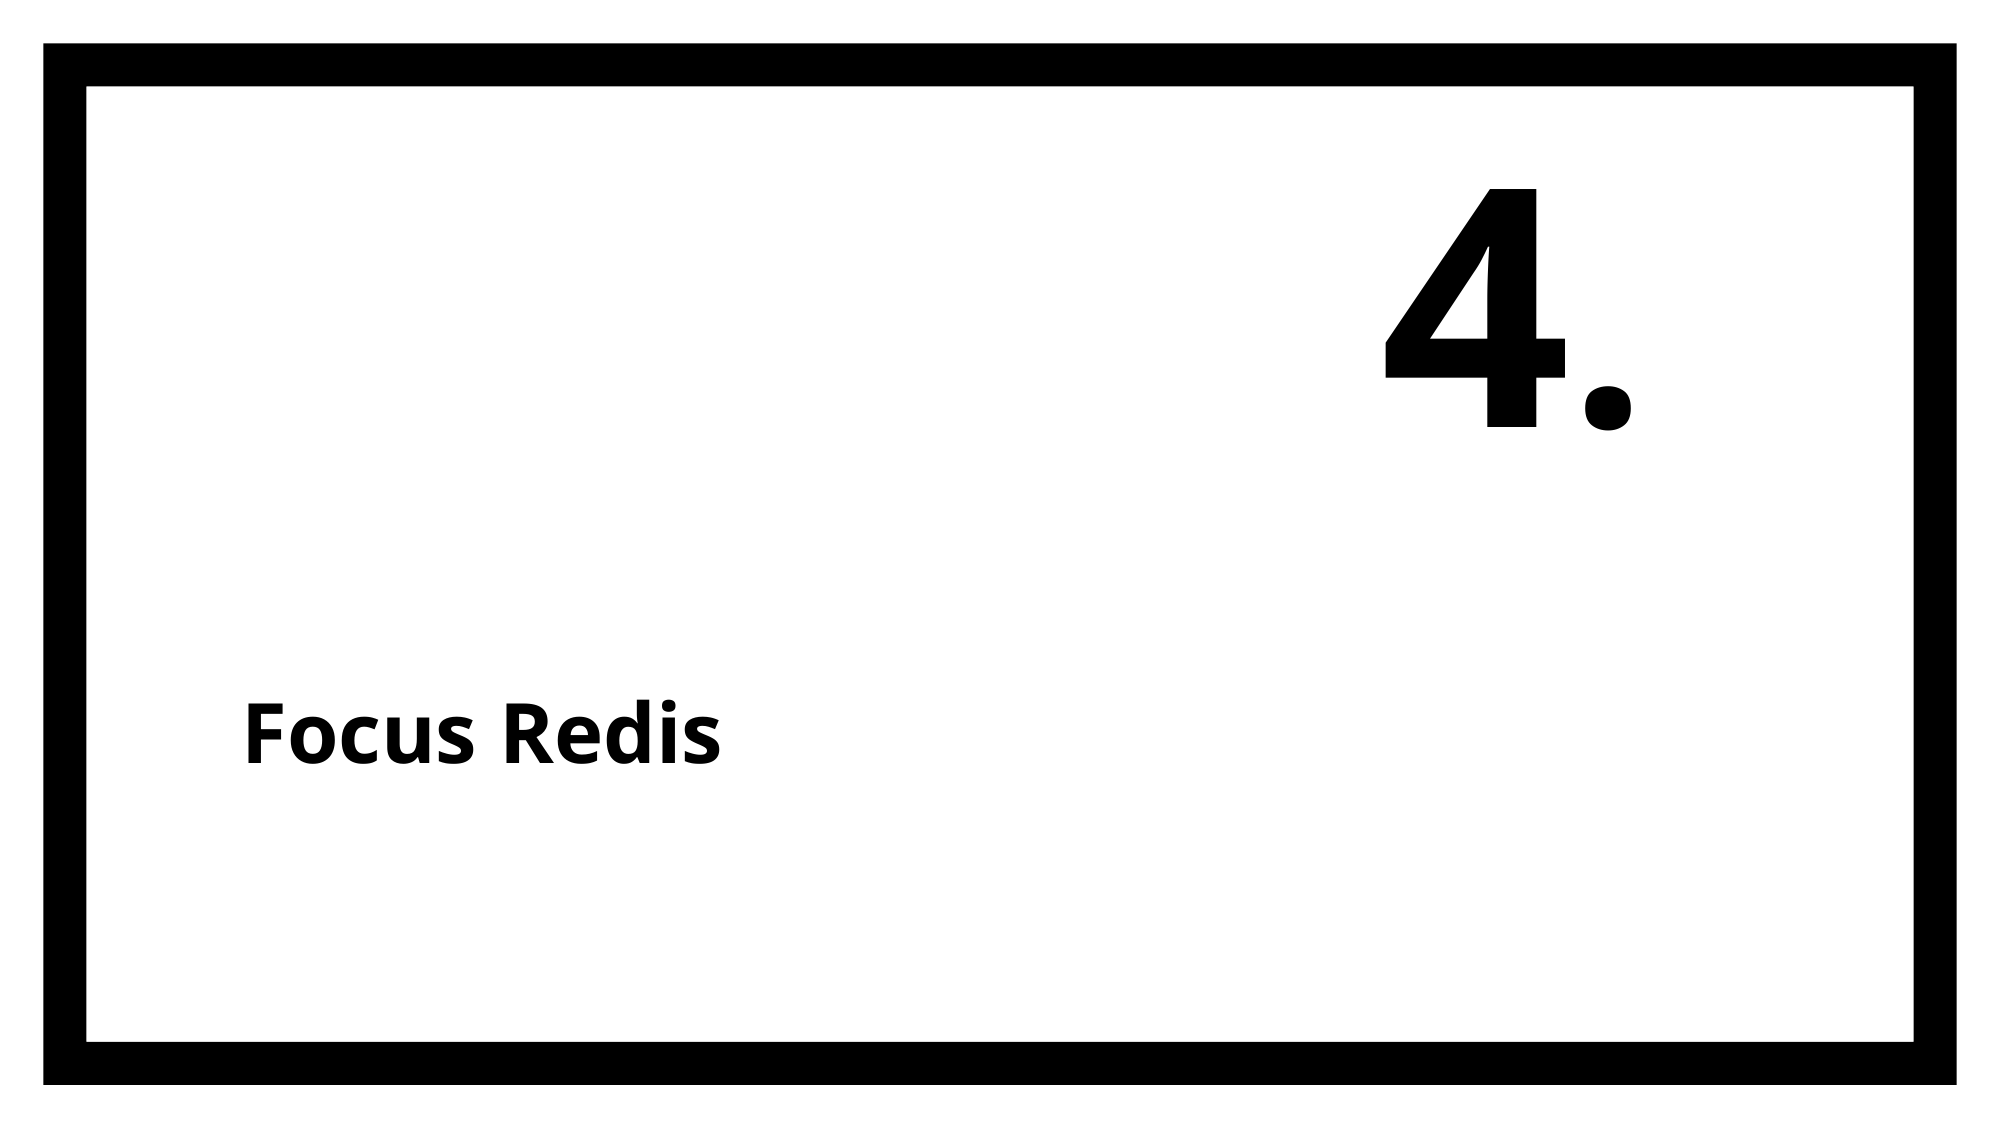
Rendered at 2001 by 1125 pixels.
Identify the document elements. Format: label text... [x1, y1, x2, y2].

title Focus Redis [221, 546, 1305, 801]
text_box 4. [1360, 73, 1849, 497]
